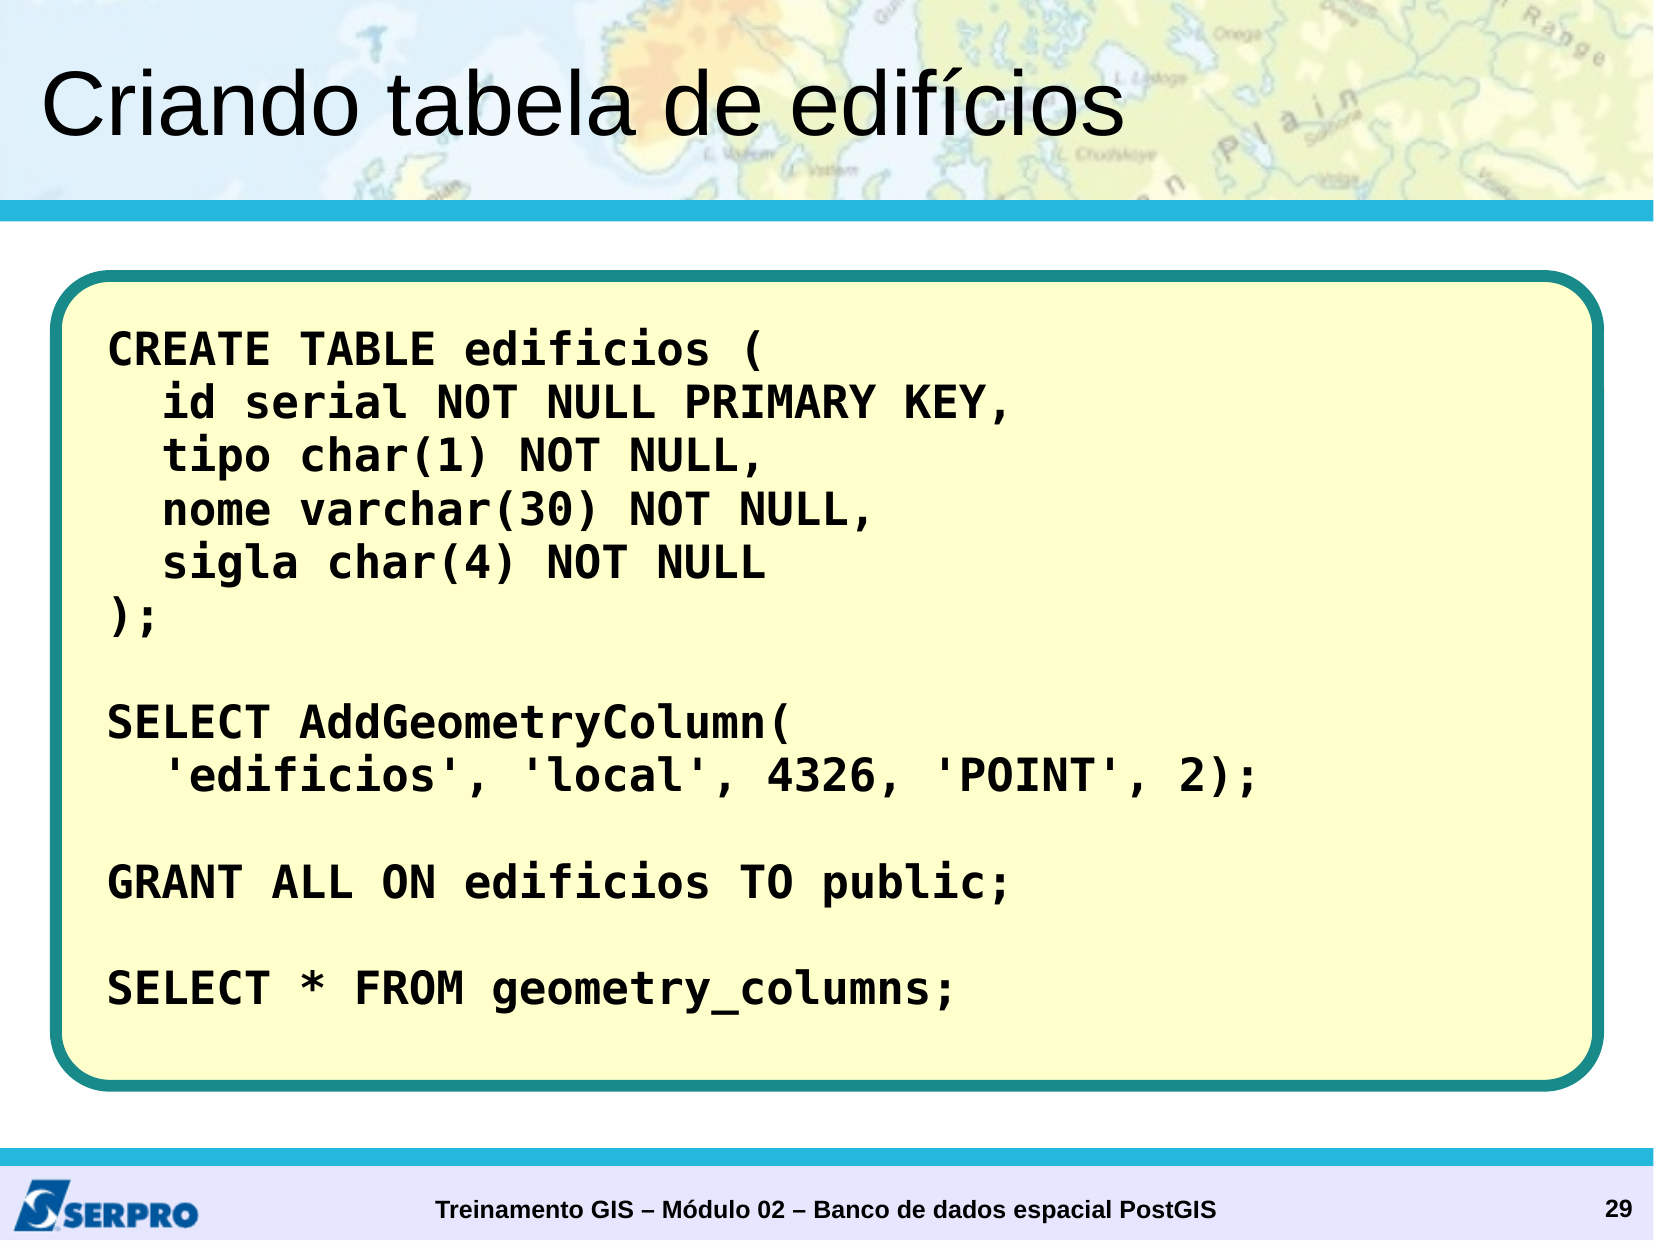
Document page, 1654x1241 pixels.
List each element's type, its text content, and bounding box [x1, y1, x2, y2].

title Criando tabela de edifícios [40, 49, 1614, 159]
text_box CREATE TABLE edificios ( id serial NOT NULL PRIMARY KEY, tipo char(1) NOT NULL, nome varchar(30) NOT NULL, sigla char(4) NOT NULL ); SELECT AddGeometryColumn( 'edificios', 'local', 4326, 'POINT', 2); GRANT ALL ON edificios TO public; SELECT * FROM geometry_columns; [91, 315, 1561, 1023]
picture [10, 1177, 201, 1235]
text_box [55, 276, 1599, 1086]
